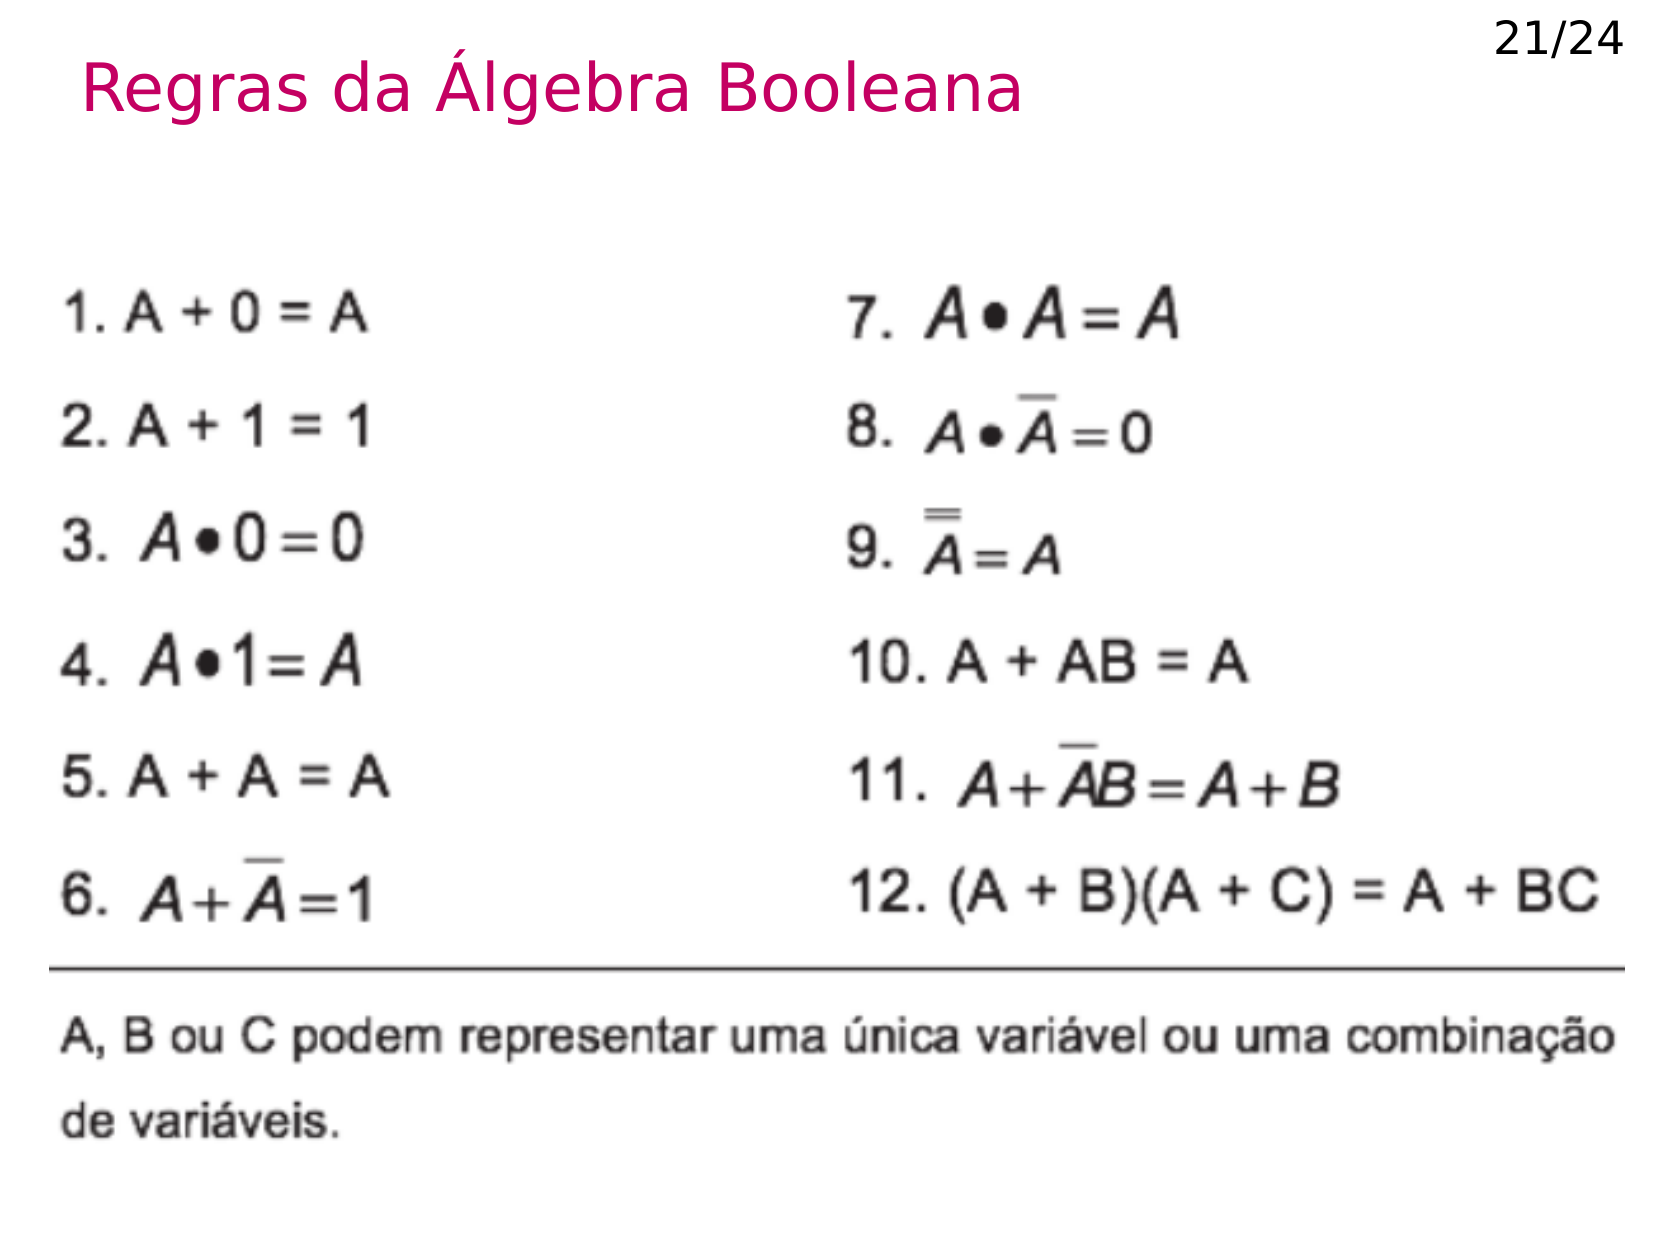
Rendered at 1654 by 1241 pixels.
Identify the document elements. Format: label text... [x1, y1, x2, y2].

title Regras da Álgebra Booleana [59, 29, 1625, 148]
picture [49, 283, 1625, 1146]
